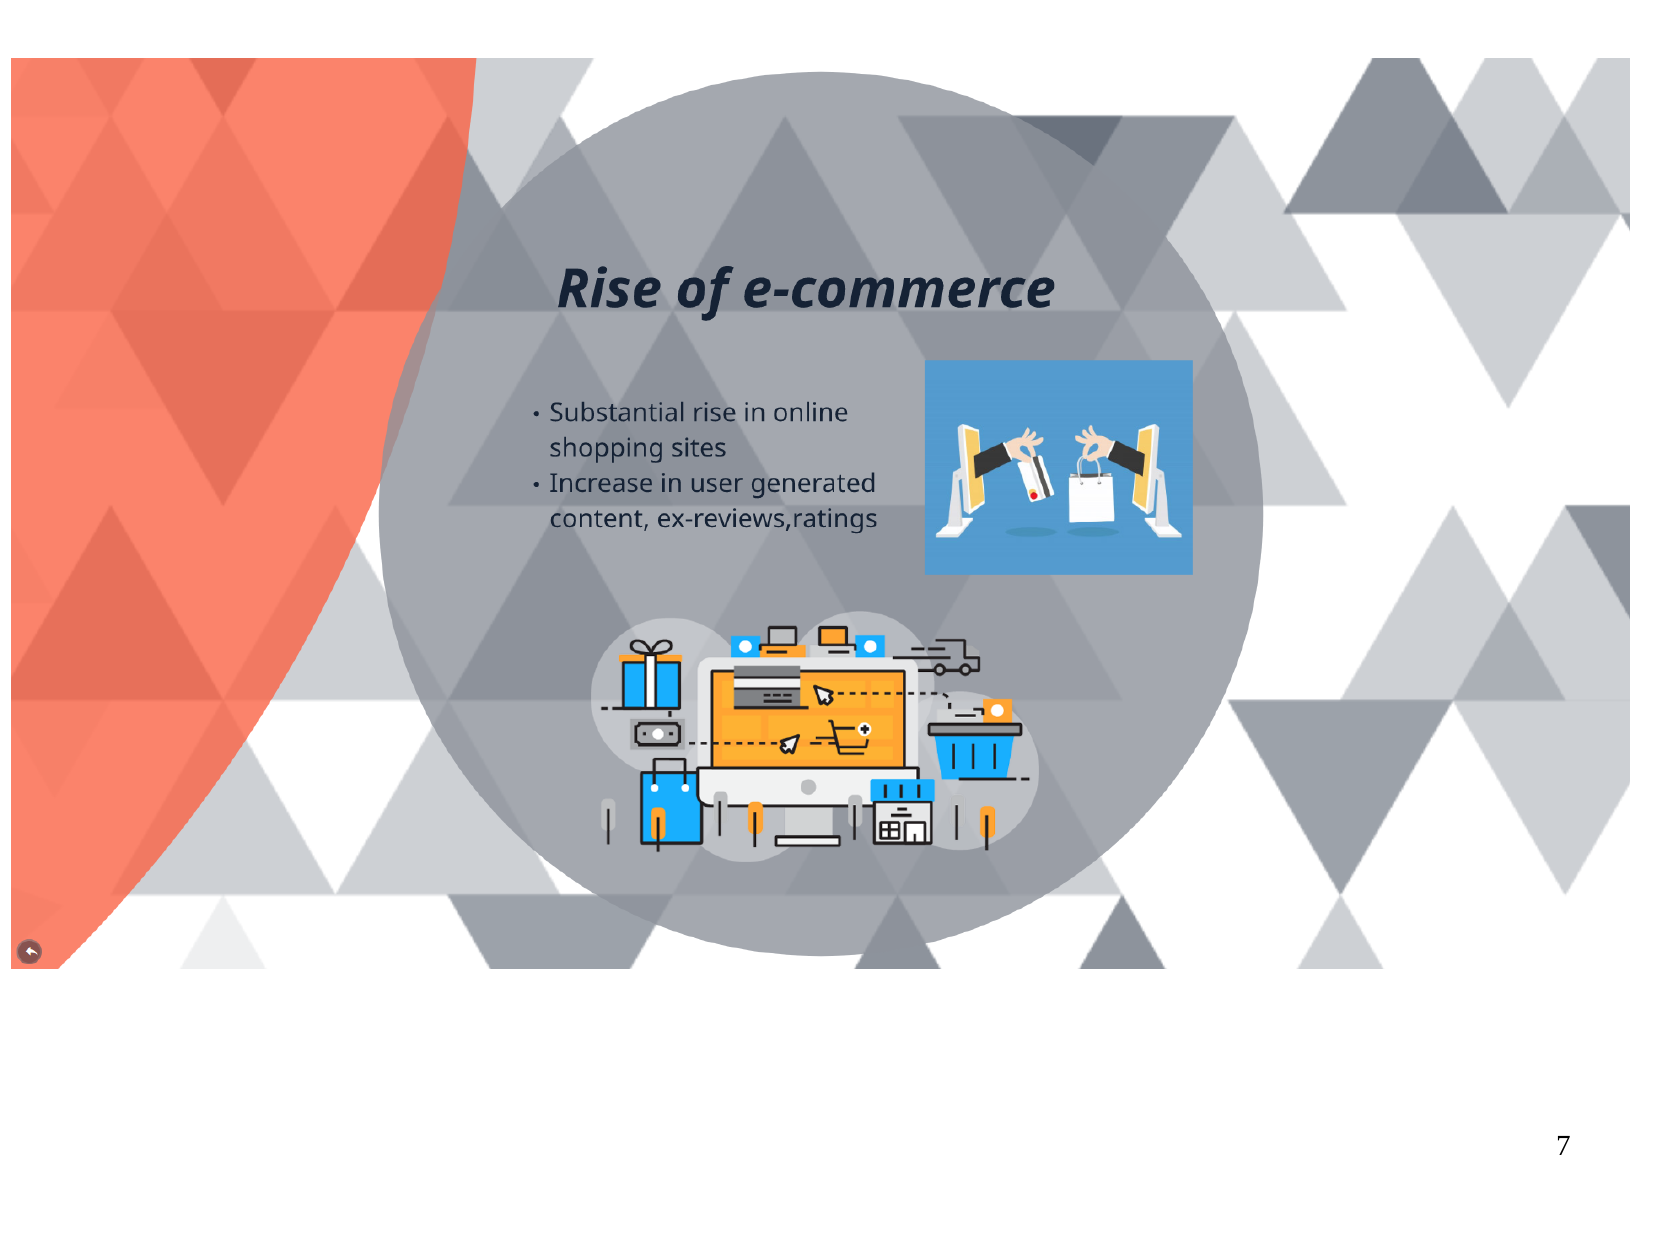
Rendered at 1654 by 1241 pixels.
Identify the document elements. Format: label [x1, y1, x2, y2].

picture [11, 58, 1630, 969]
